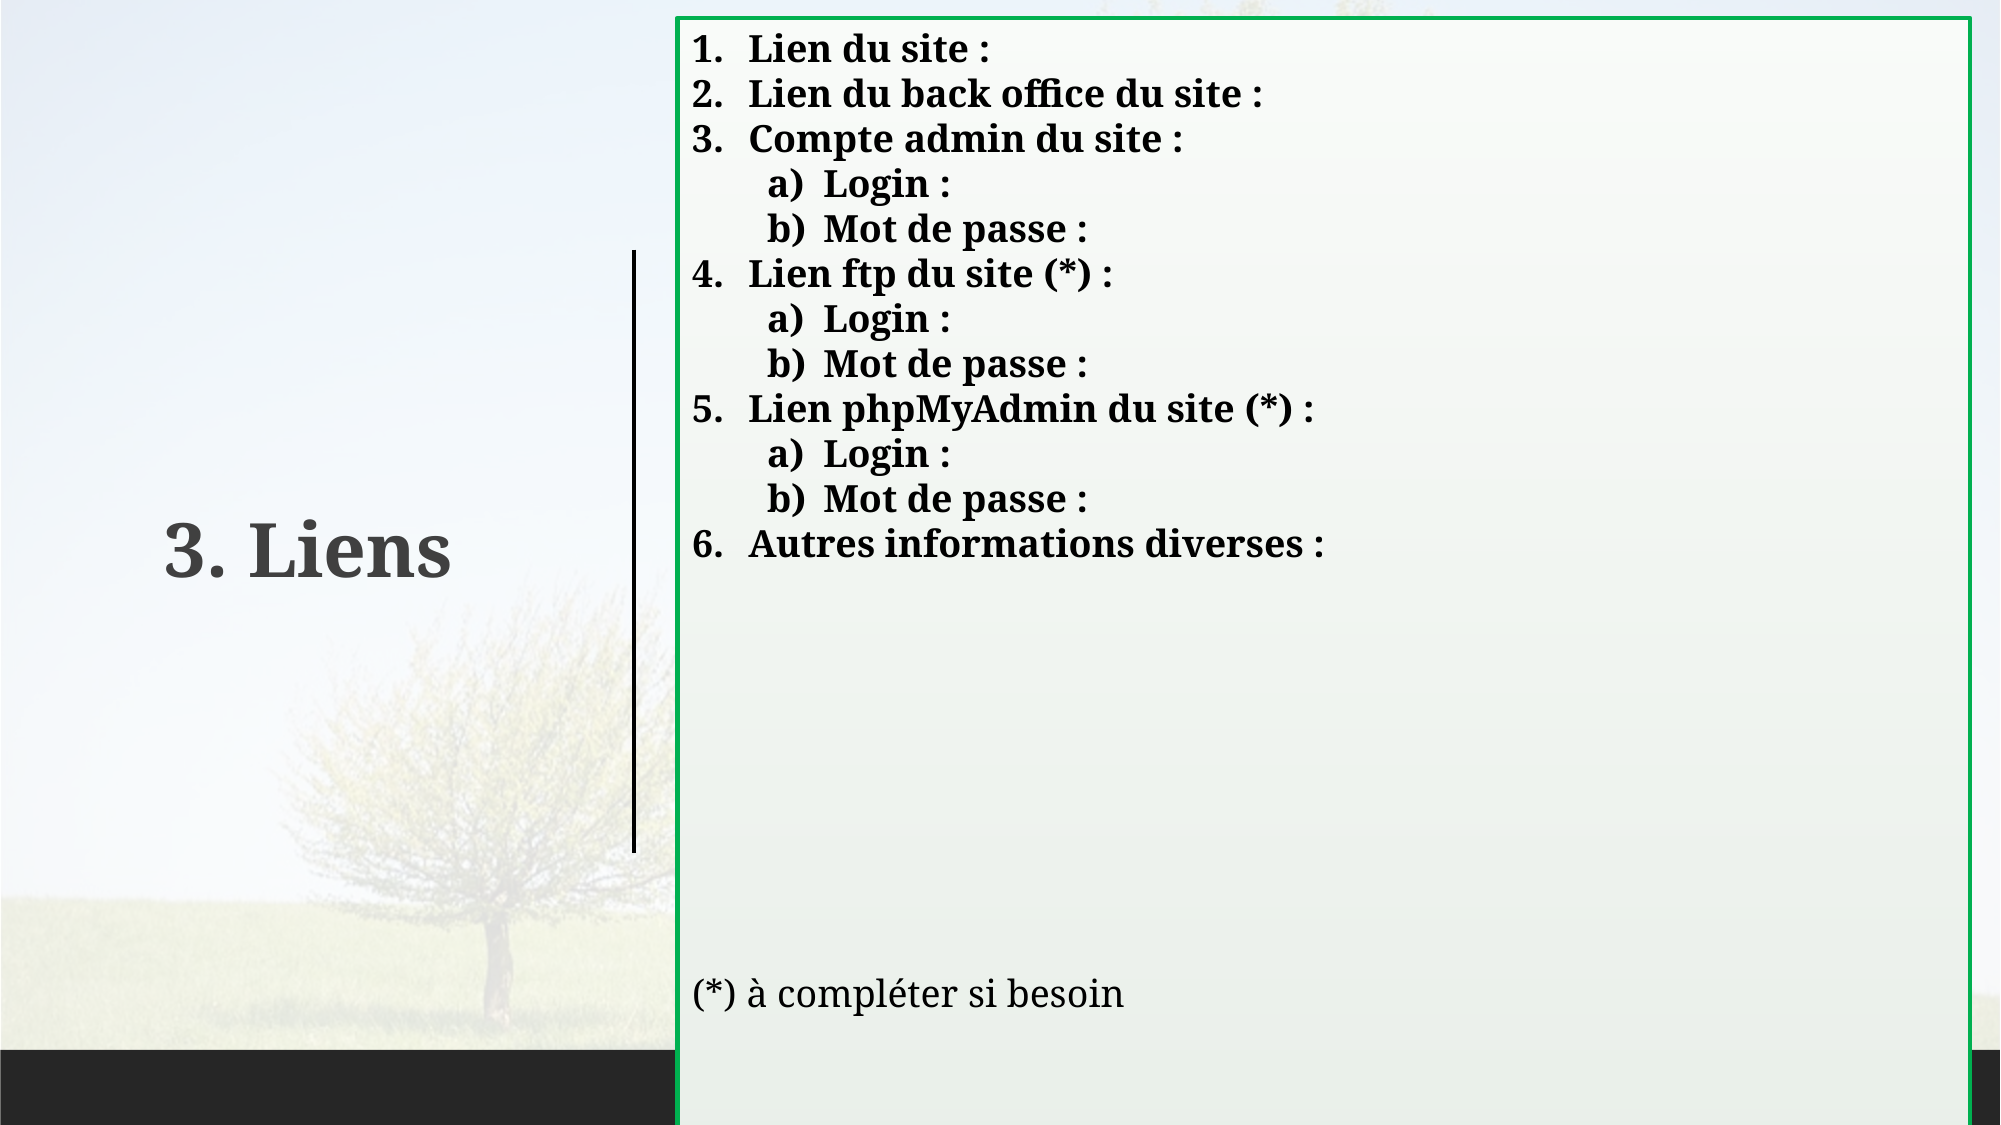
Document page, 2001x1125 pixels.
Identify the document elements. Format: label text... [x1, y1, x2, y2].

text_box Lien du site : Lien du back office du site : Compte admin du site : Login : Mot de passe : Lien ftp du site (*) : Login : Mot de passe : Lien phpMyAdmin du site (*) : Login : Mot de passe : Autres informations diverses : (*) à compléter si besoin [677, 18, 1970, 1125]
list 3. Liens [9, 256, 611, 839]
